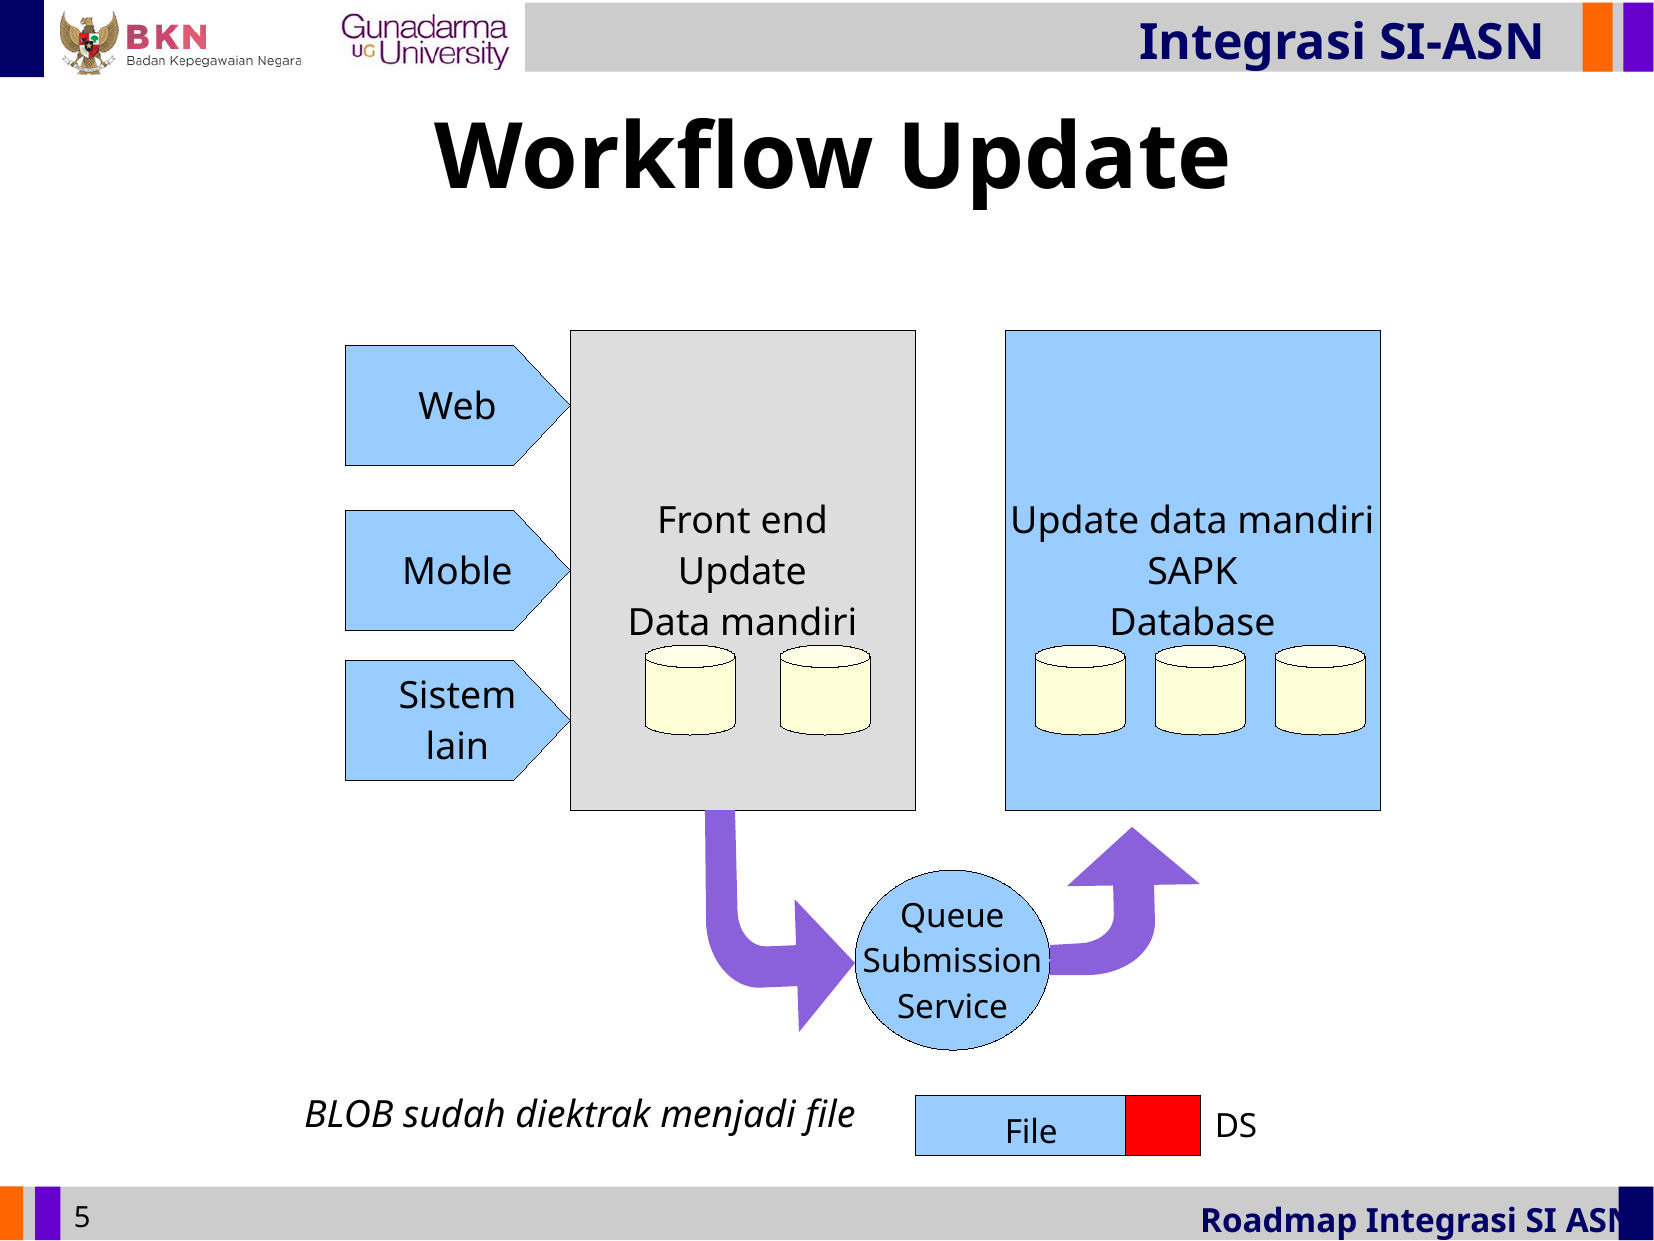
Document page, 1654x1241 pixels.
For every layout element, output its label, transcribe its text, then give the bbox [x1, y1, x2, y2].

text_box [645, 657, 736, 736]
table_cell 31 [645, 645, 736, 668]
text_box [1275, 657, 1366, 736]
picture [340, 0, 510, 70]
picture [60, 11, 301, 75]
title Workflow Update [77, 90, 1591, 217]
table_cell 31 [1155, 645, 1246, 668]
text_box Front end Update Data mandiri [570, 330, 916, 811]
text_box File [990, 1100, 1073, 1156]
text_box [1155, 657, 1246, 736]
text_box Sistem lain [345, 660, 571, 781]
text_box [780, 657, 871, 736]
text_box BLOB sudah diektrak menjadi file [289, 1080, 826, 1140]
text_box [705, 810, 856, 1033]
text_box Moble [345, 510, 571, 631]
text_box [1050, 826, 1201, 976]
text_box [915, 1095, 1201, 1156]
table_cell 31 [780, 645, 871, 668]
text_box Update data mandiri SAPK Database [1005, 330, 1381, 811]
text_box Queue Submission Service [855, 870, 1050, 1051]
text_box [1035, 657, 1126, 736]
text_box Web [345, 345, 571, 466]
table_cell 31 [1035, 645, 1126, 668]
table_cell 31 [1275, 645, 1366, 668]
text_box DS [1200, 1095, 1273, 1150]
